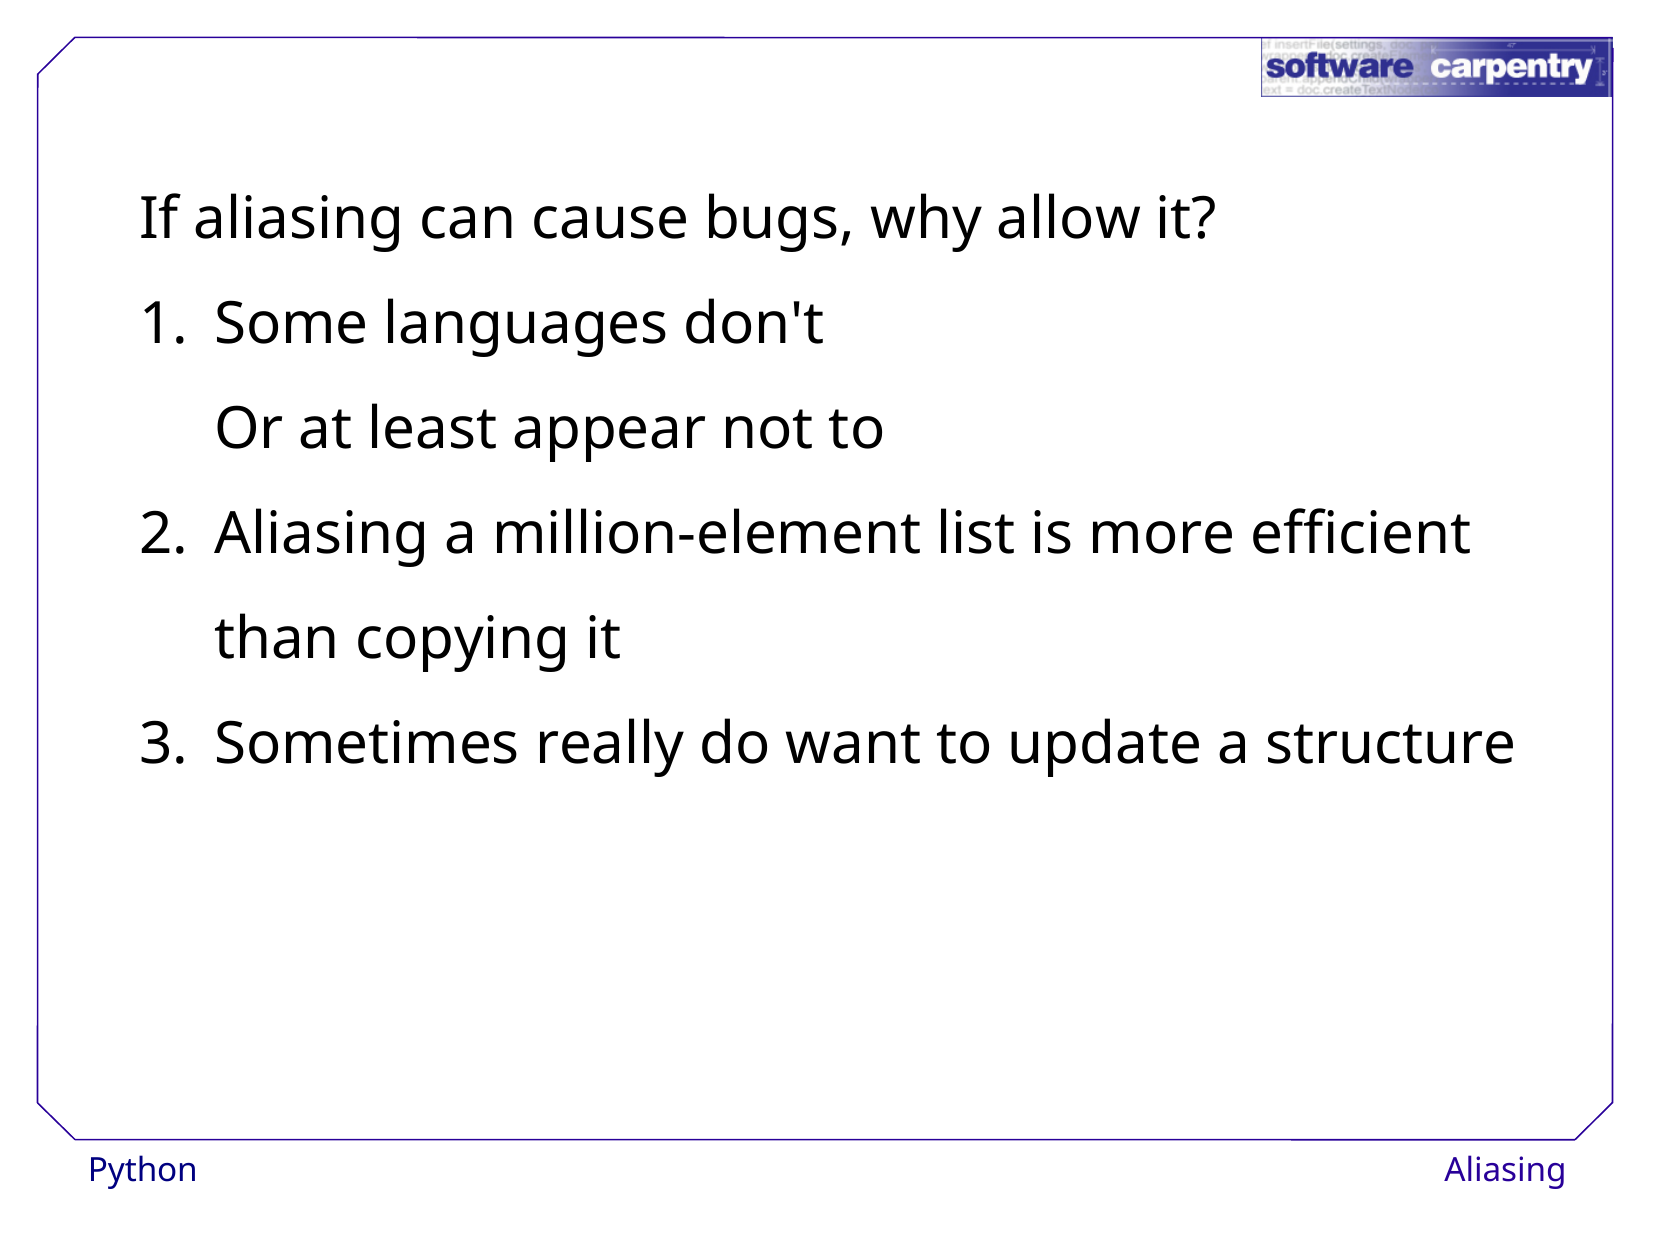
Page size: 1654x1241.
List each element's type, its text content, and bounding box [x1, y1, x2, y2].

text_box If aliasing can cause bugs, why allow it? Some languages don't Or at least appear not to Aliasing a million-element list is more efficient than copying it Sometimes really do want to update a structure in place [124, 138, 1532, 889]
picture [1261, 39, 1613, 97]
